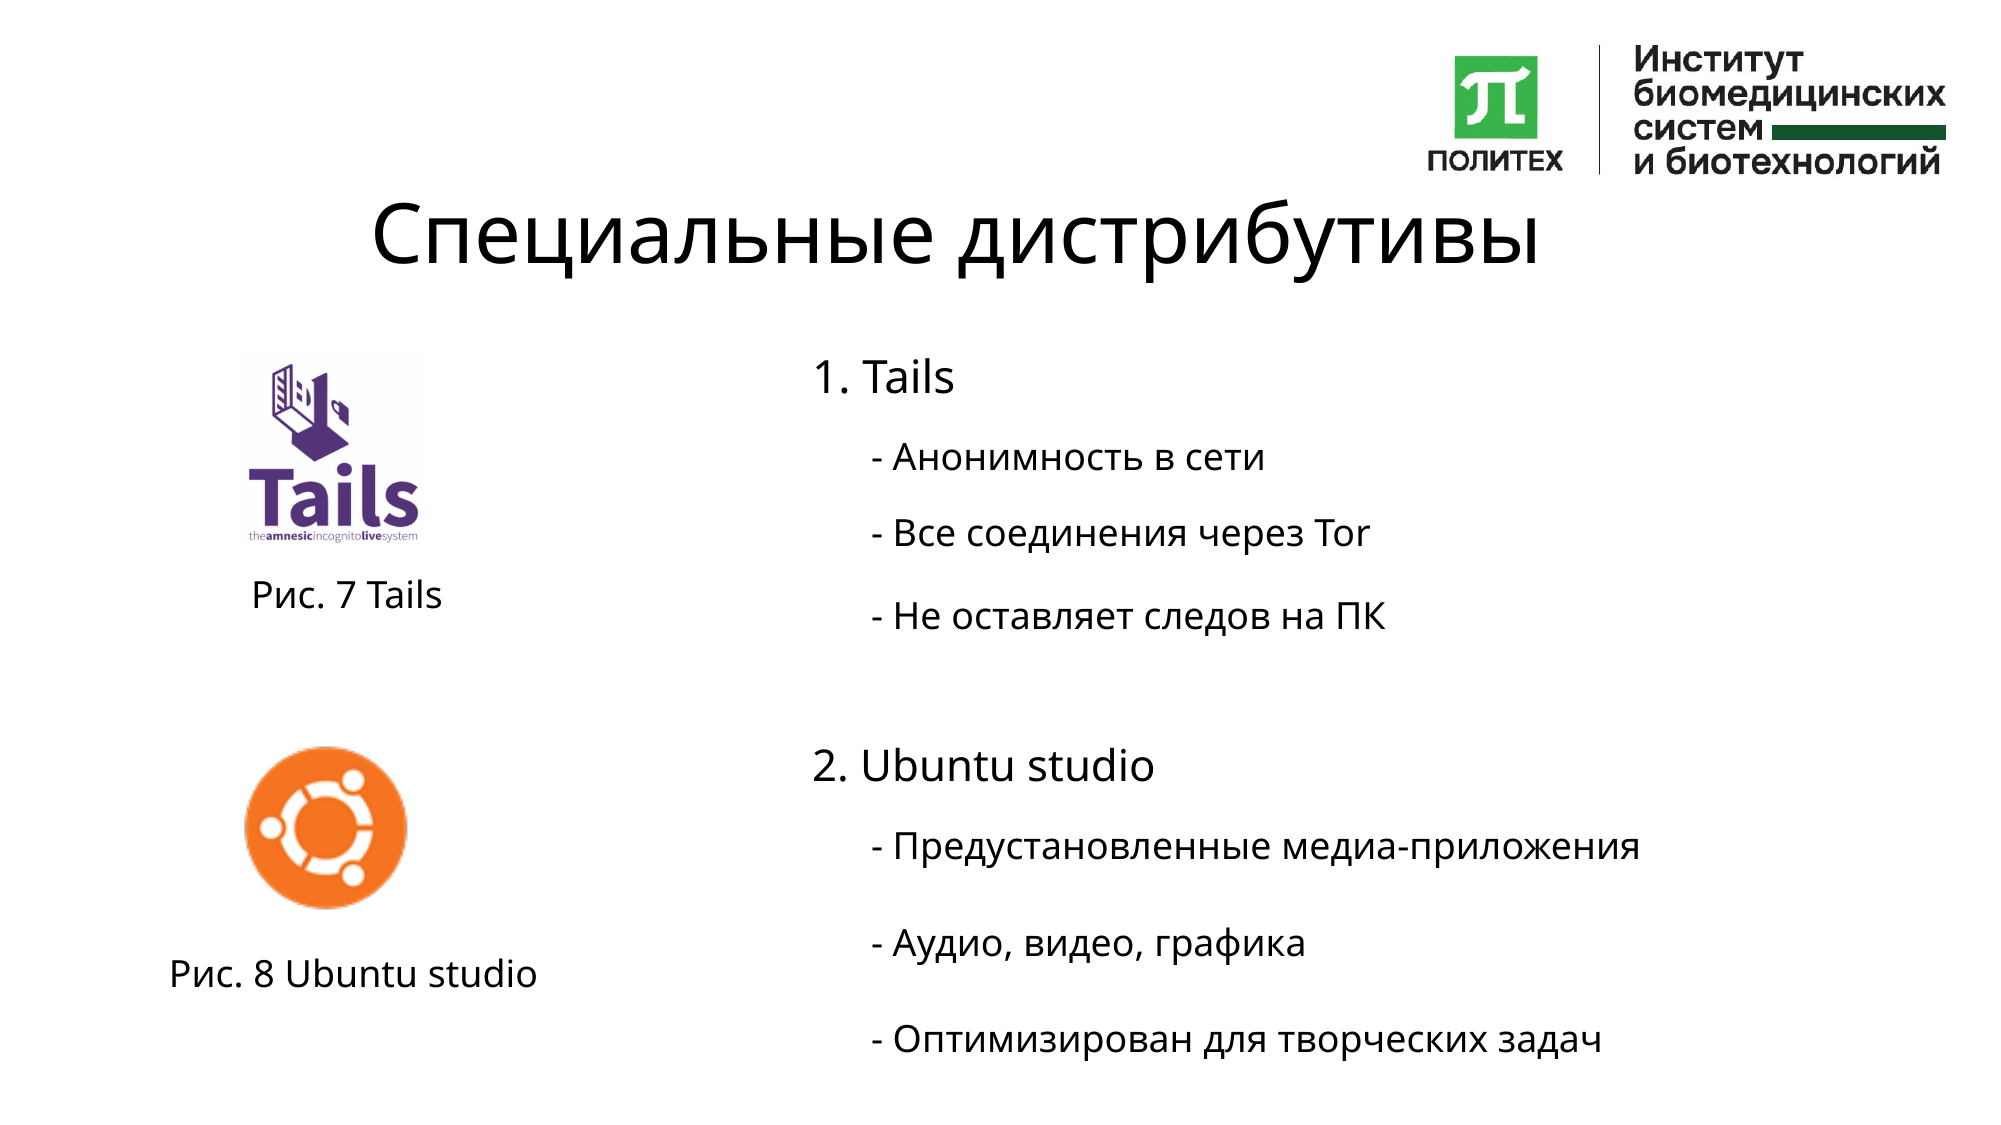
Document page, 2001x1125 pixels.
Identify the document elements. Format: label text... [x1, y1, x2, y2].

text_box Рис. 7 Tails [236, 561, 502, 621]
title Специальные дистрибутивы [206, 124, 1707, 337]
picture [236, 354, 427, 544]
text_box 1. Tails - Анонимность в сети - Все соединения через Tor - Не оставляет следов на ПК 2. Ubuntu studio - Предустановленные медиа-приложения - Аудио, видео, графика - Оптимизирован для творческих задач [797, 336, 1920, 1125]
picture [1387, 23, 1976, 207]
text_box Рис. 8 Ubuntu studio [154, 940, 562, 1039]
picture [236, 738, 414, 915]
